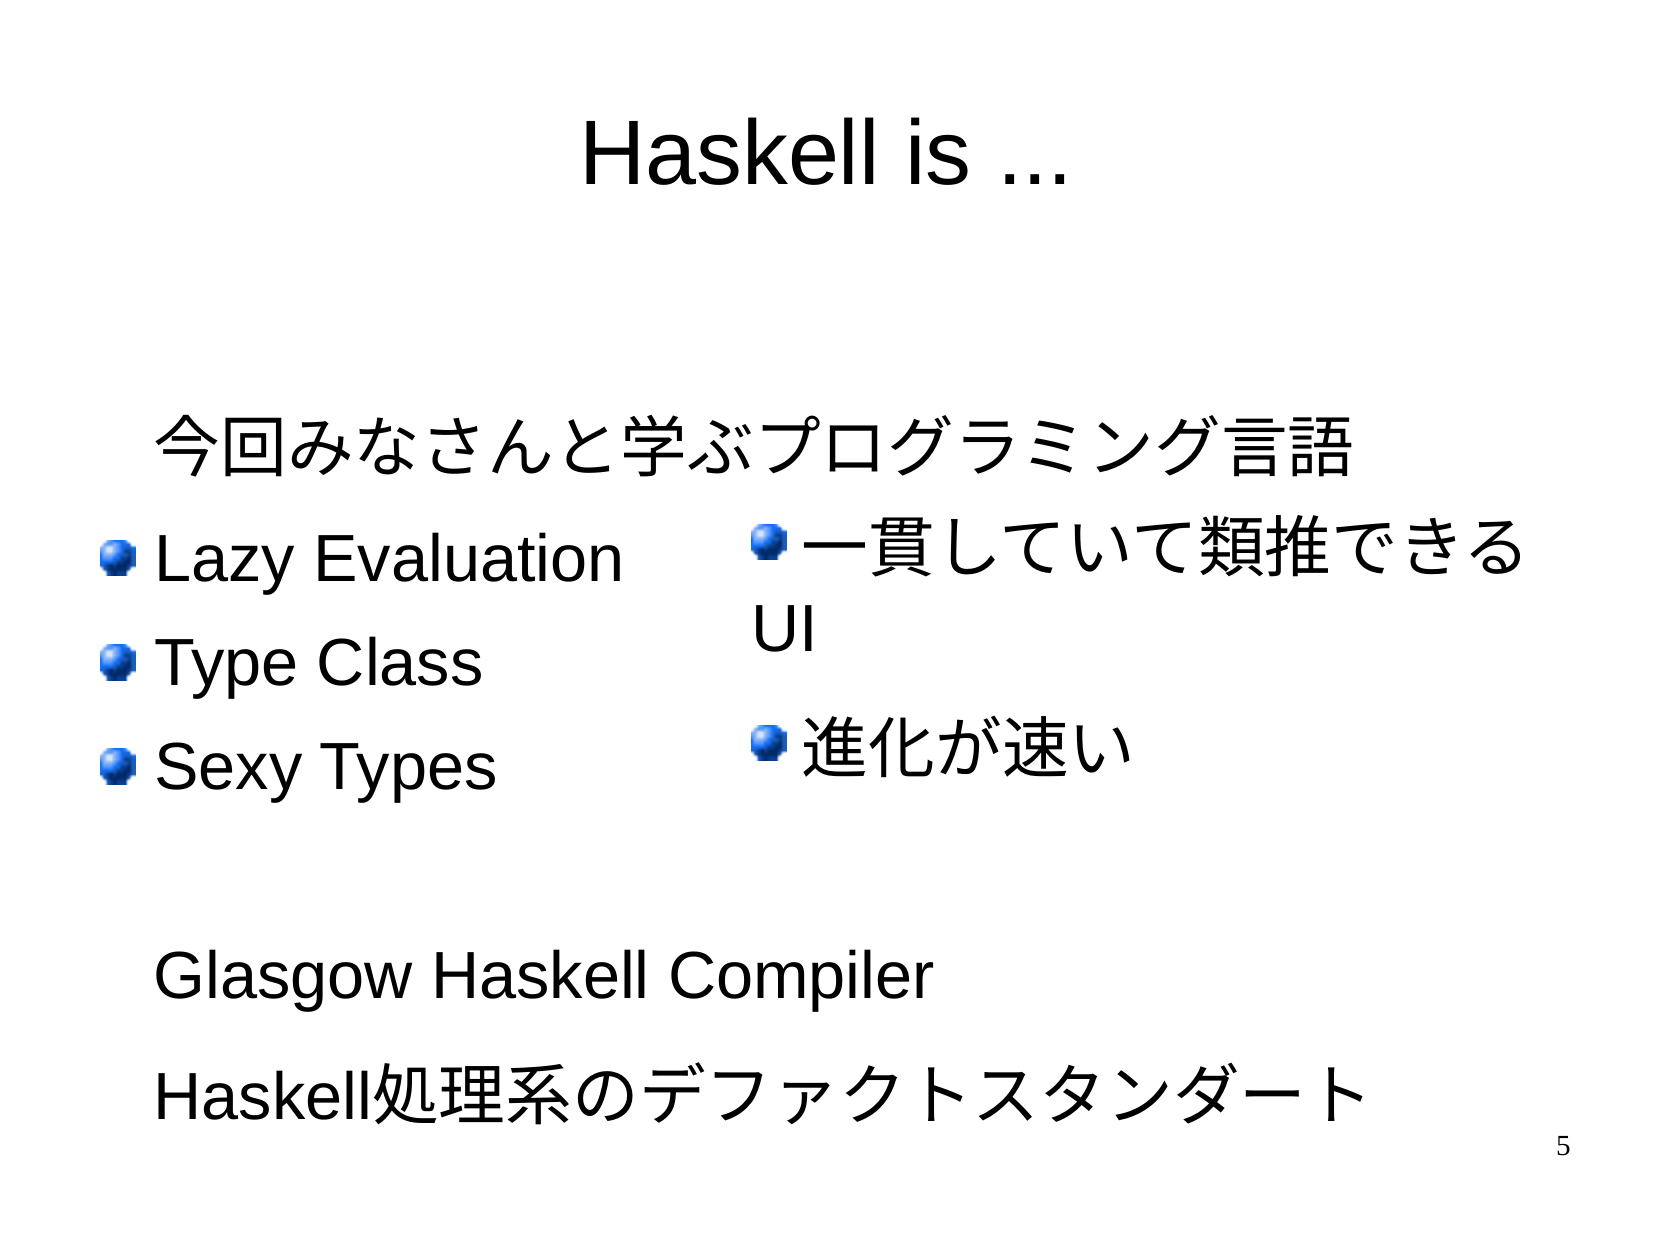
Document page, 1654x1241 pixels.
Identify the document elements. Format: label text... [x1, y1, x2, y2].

text_box 一貫していて類推できるUI 進化が速い [718, 486, 1595, 798]
list 今回みなさんと学ぶプログラミング言語 Lazy Evaluation Type Class Sexy Types Glasgow Haskell Compiler Haskell処理系のデファクトスタンダート [82, 290, 1571, 1182]
title Haskell is ... [82, 49, 1571, 257]
